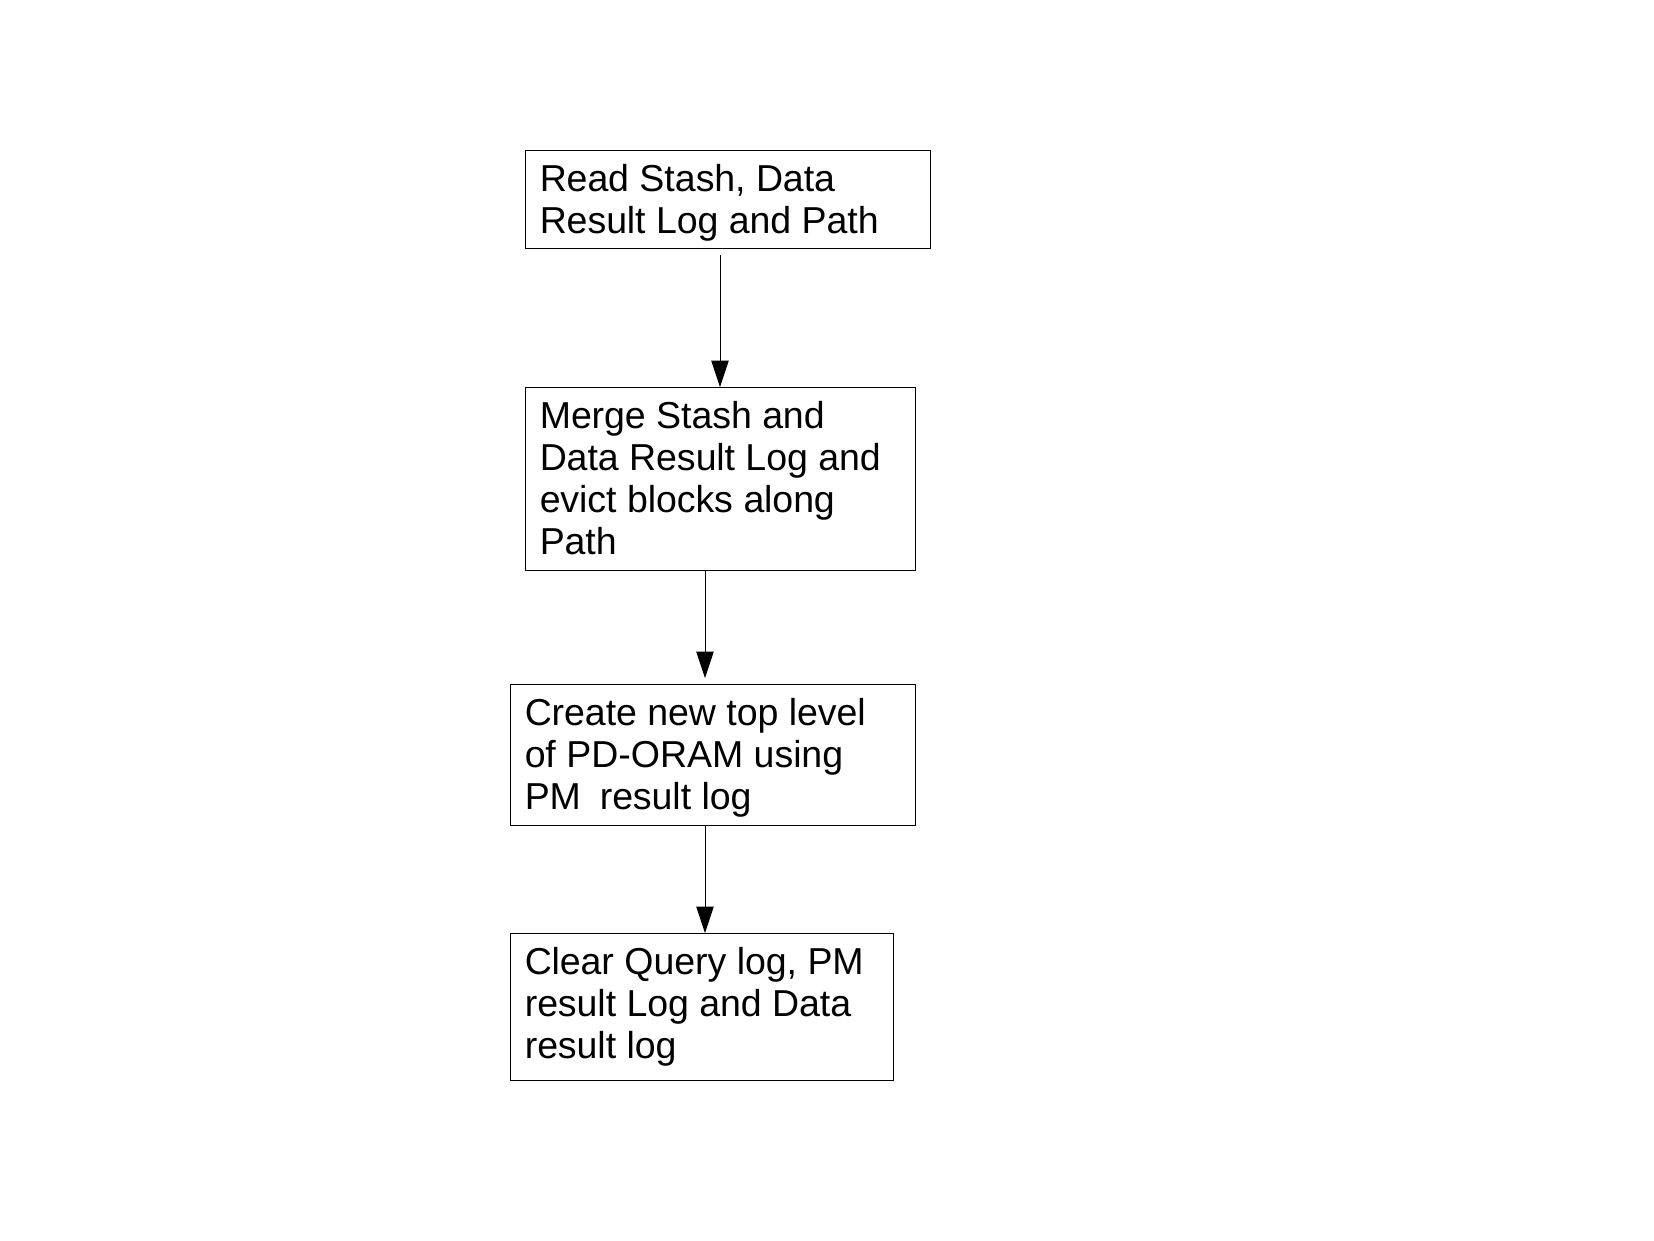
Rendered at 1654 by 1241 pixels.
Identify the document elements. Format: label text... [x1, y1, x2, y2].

text_box Create new top level of PD-ORAM using PM result log [510, 684, 916, 826]
text_box Merge Stash and Data Result Log and evict blocks along Path [525, 387, 916, 571]
text_box Read Stash, Data Result Log and Path [525, 150, 931, 249]
text_box Clear Query log, PM result Log and Data result log [510, 933, 894, 1081]
